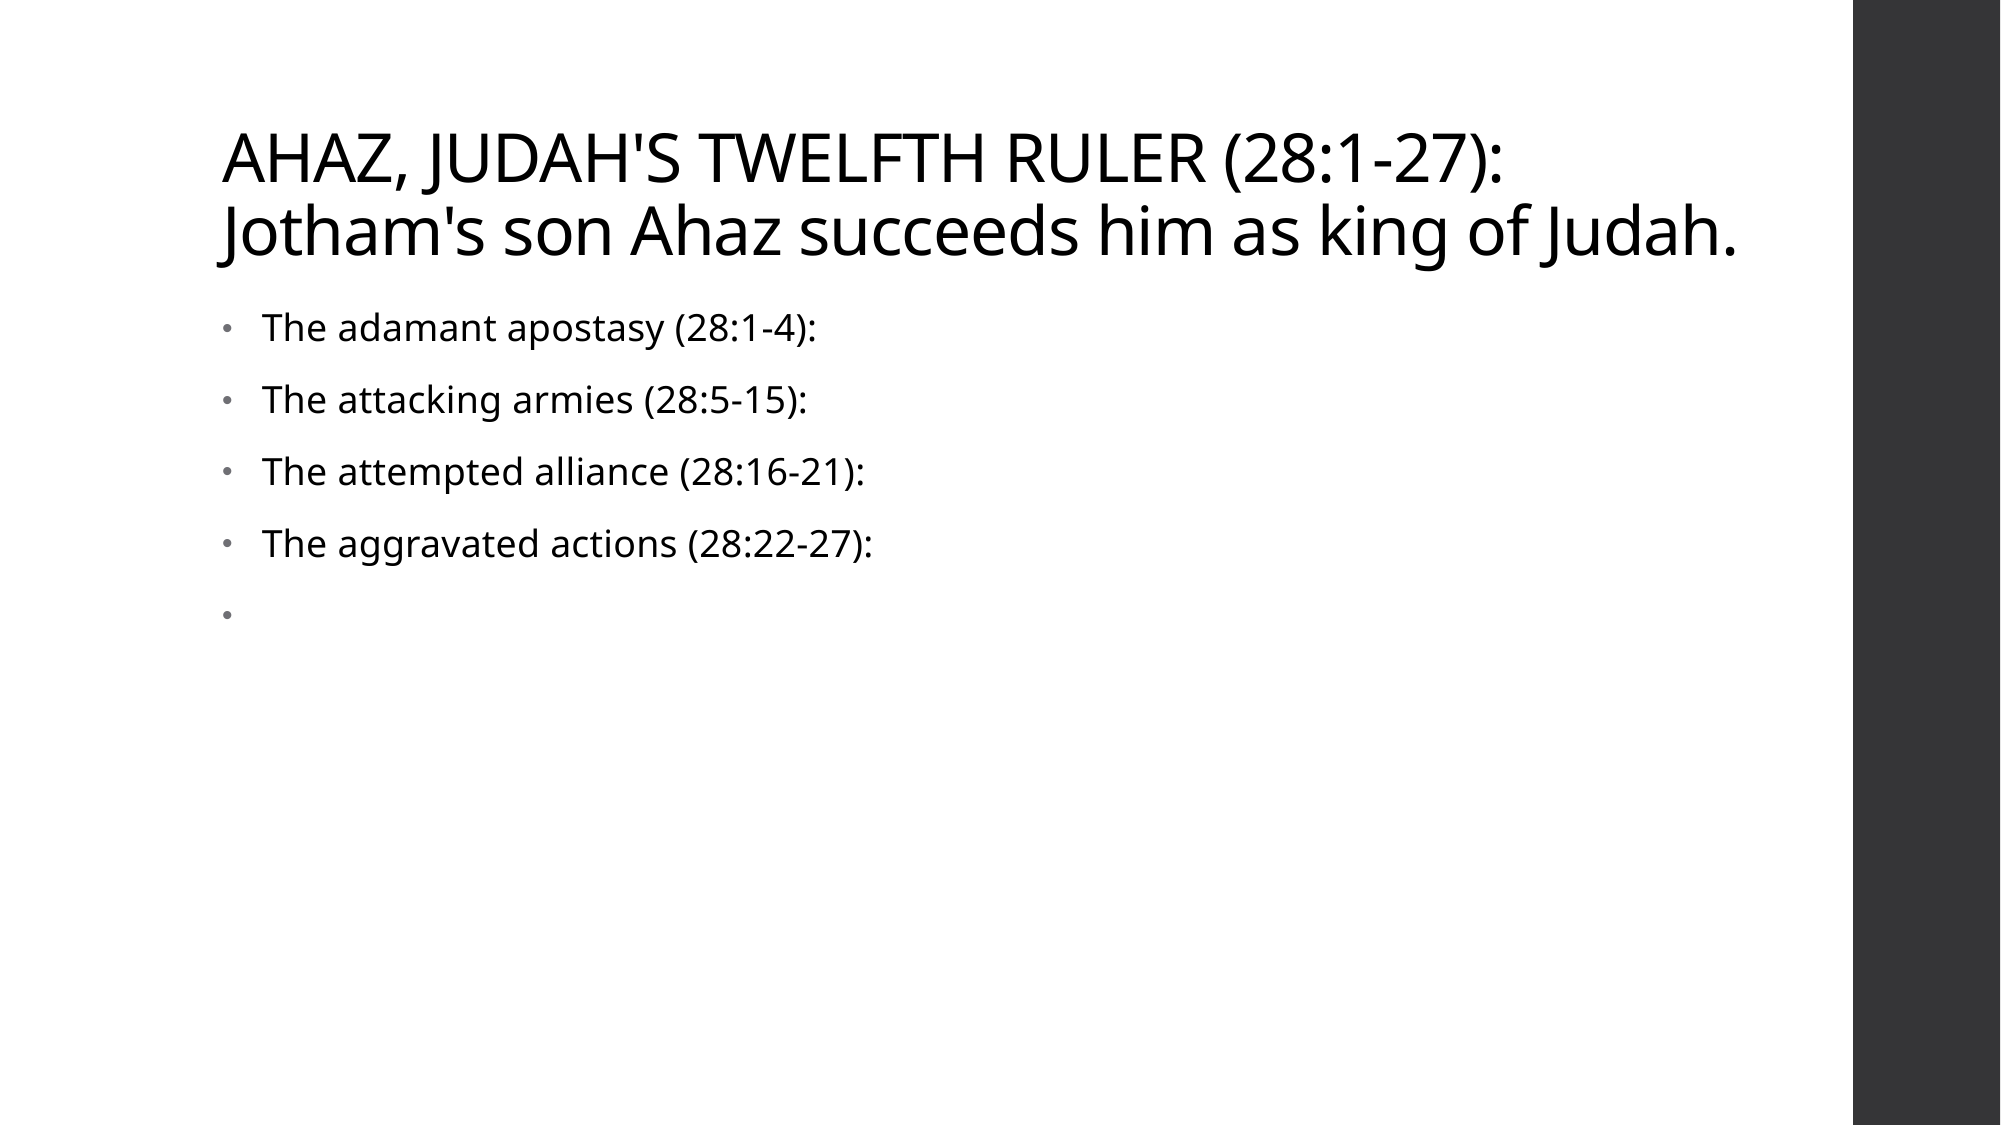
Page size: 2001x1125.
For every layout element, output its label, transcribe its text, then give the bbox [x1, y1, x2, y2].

title AHAZ, JUDAH'S TWELFTH RULER (28:1-27): Jotham's son Ahaz succeeds him as king of Judah. [206, 60, 1797, 278]
list The adamant apostasy (28:1-4): The attacking armies (28:5-15): The attempted alliance (28:16-21): The aggravated actions (28:22-27): [206, 299, 1617, 1014]
